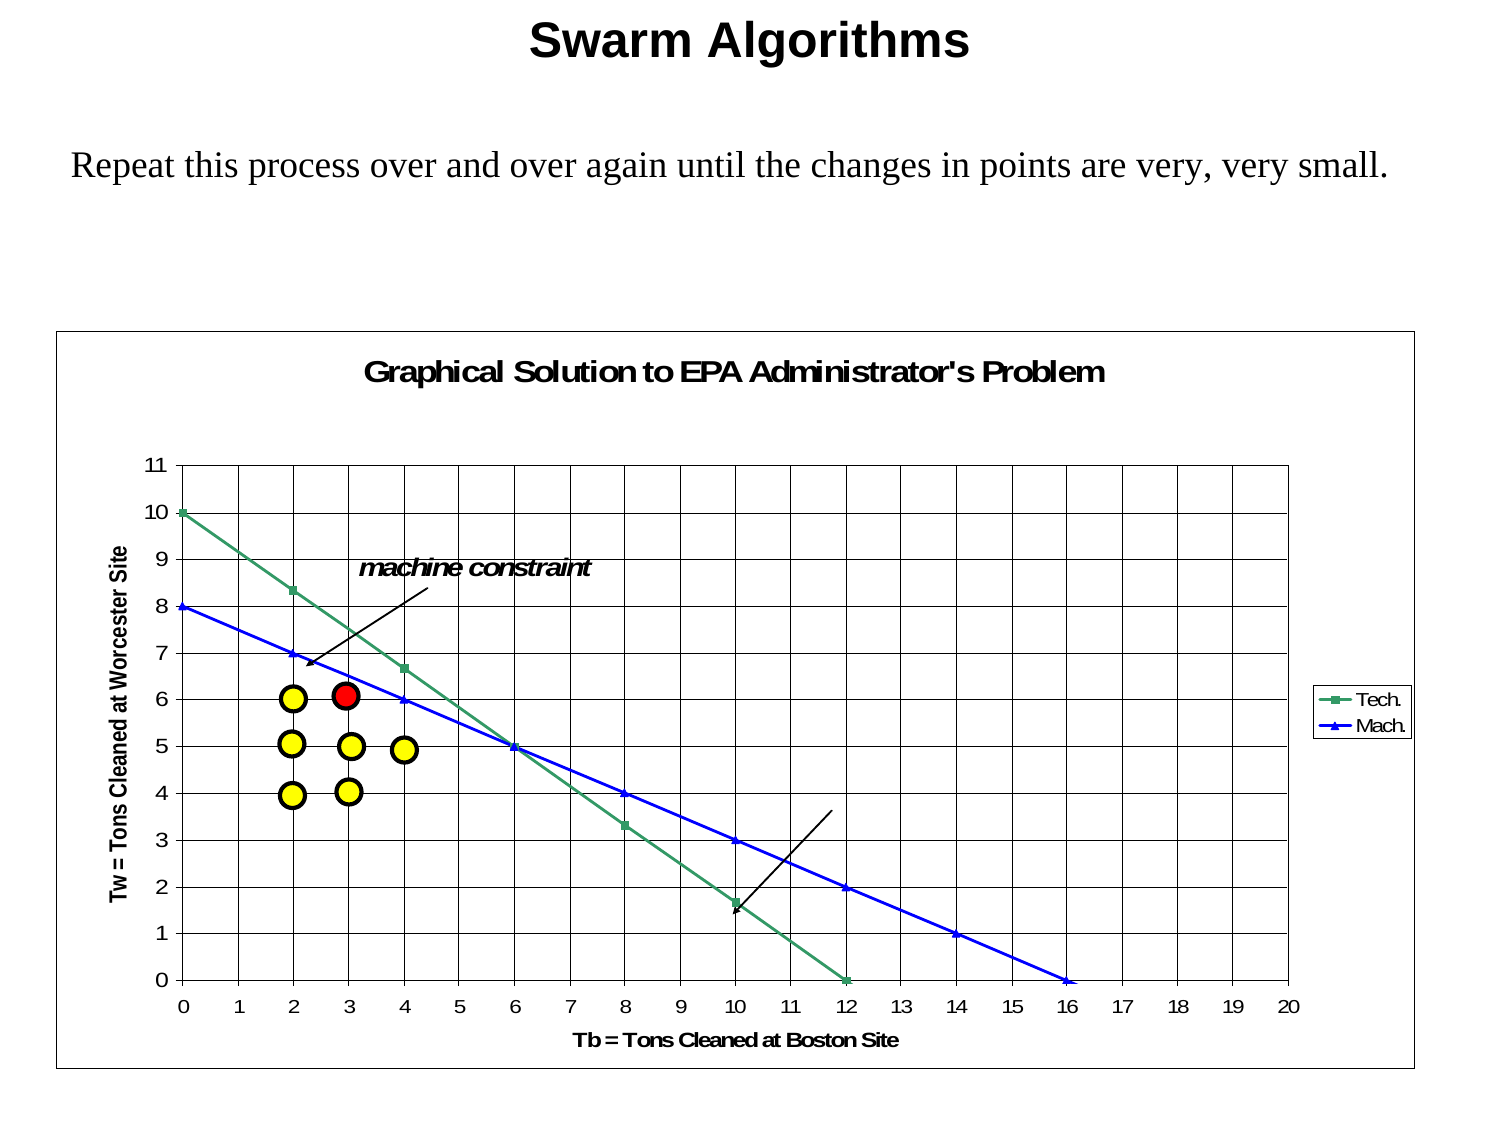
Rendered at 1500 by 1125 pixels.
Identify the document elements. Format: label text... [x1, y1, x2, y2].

chart [49, 324, 1422, 1075]
text_box Repeat this process over and over again until the changes in points are very, very small. [55, 132, 1497, 193]
text_box [391, 737, 417, 763]
text_box [339, 734, 365, 760]
text_box [279, 731, 305, 757]
text_box [280, 686, 306, 712]
text_box [333, 683, 359, 709]
text_box [279, 783, 306, 809]
text_box [336, 779, 362, 805]
text_box Swarm Algorithms [125, 0, 1376, 76]
